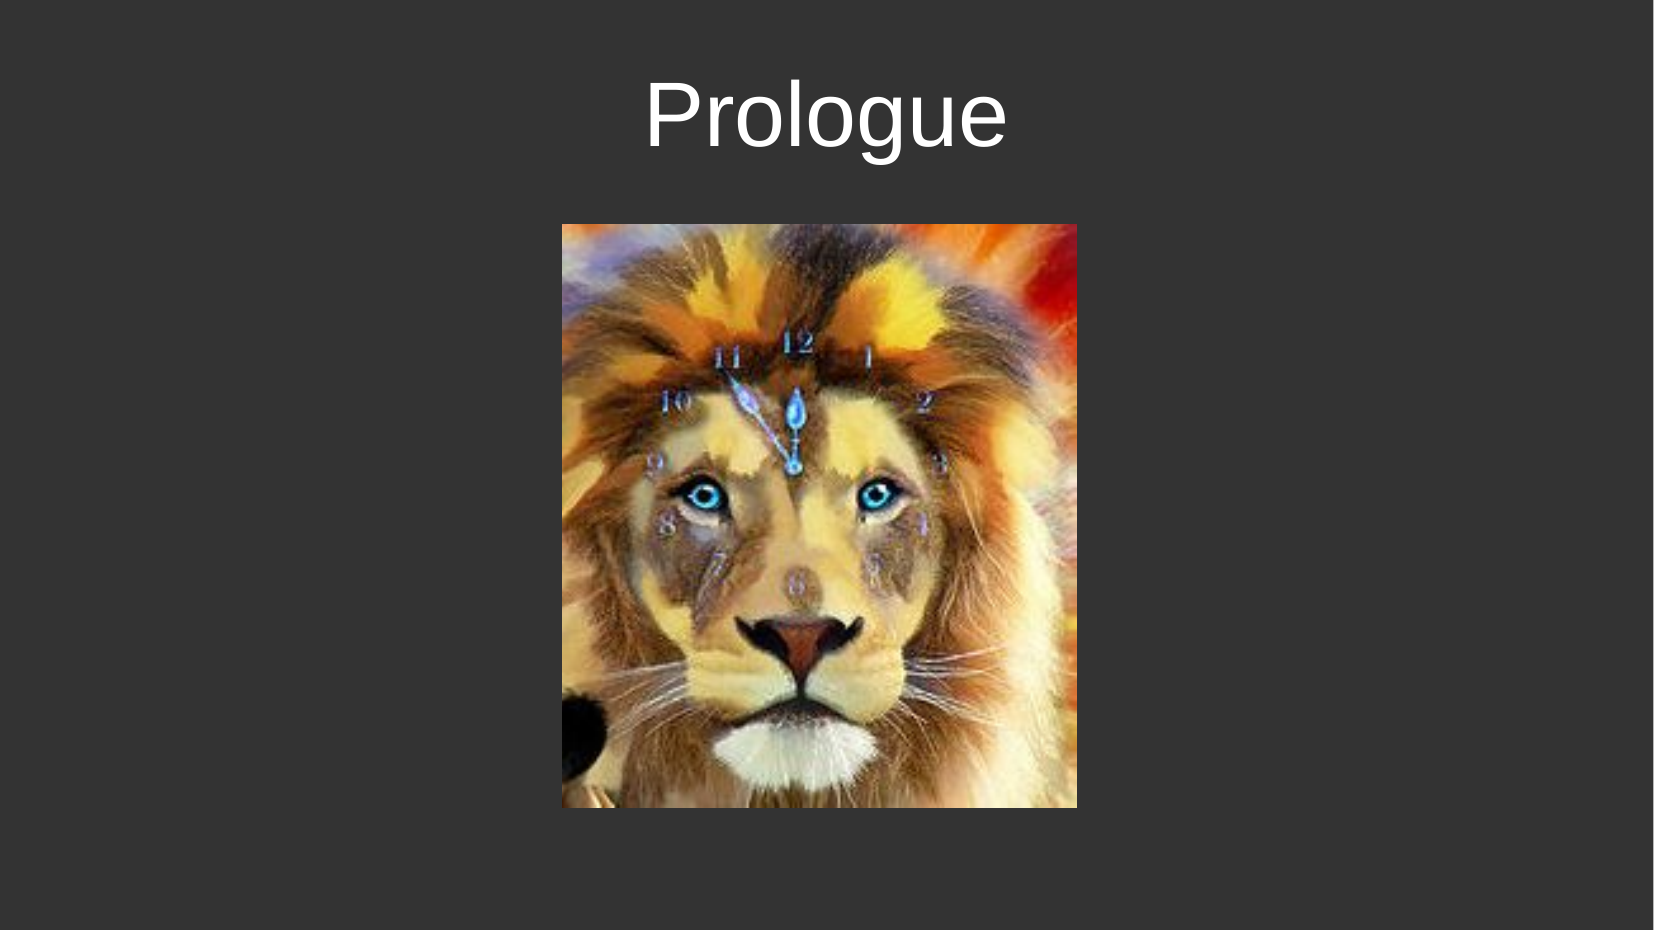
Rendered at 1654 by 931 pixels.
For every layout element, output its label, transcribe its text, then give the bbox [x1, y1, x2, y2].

title Prologue [82, 37, 1571, 193]
picture [562, 224, 1077, 808]
